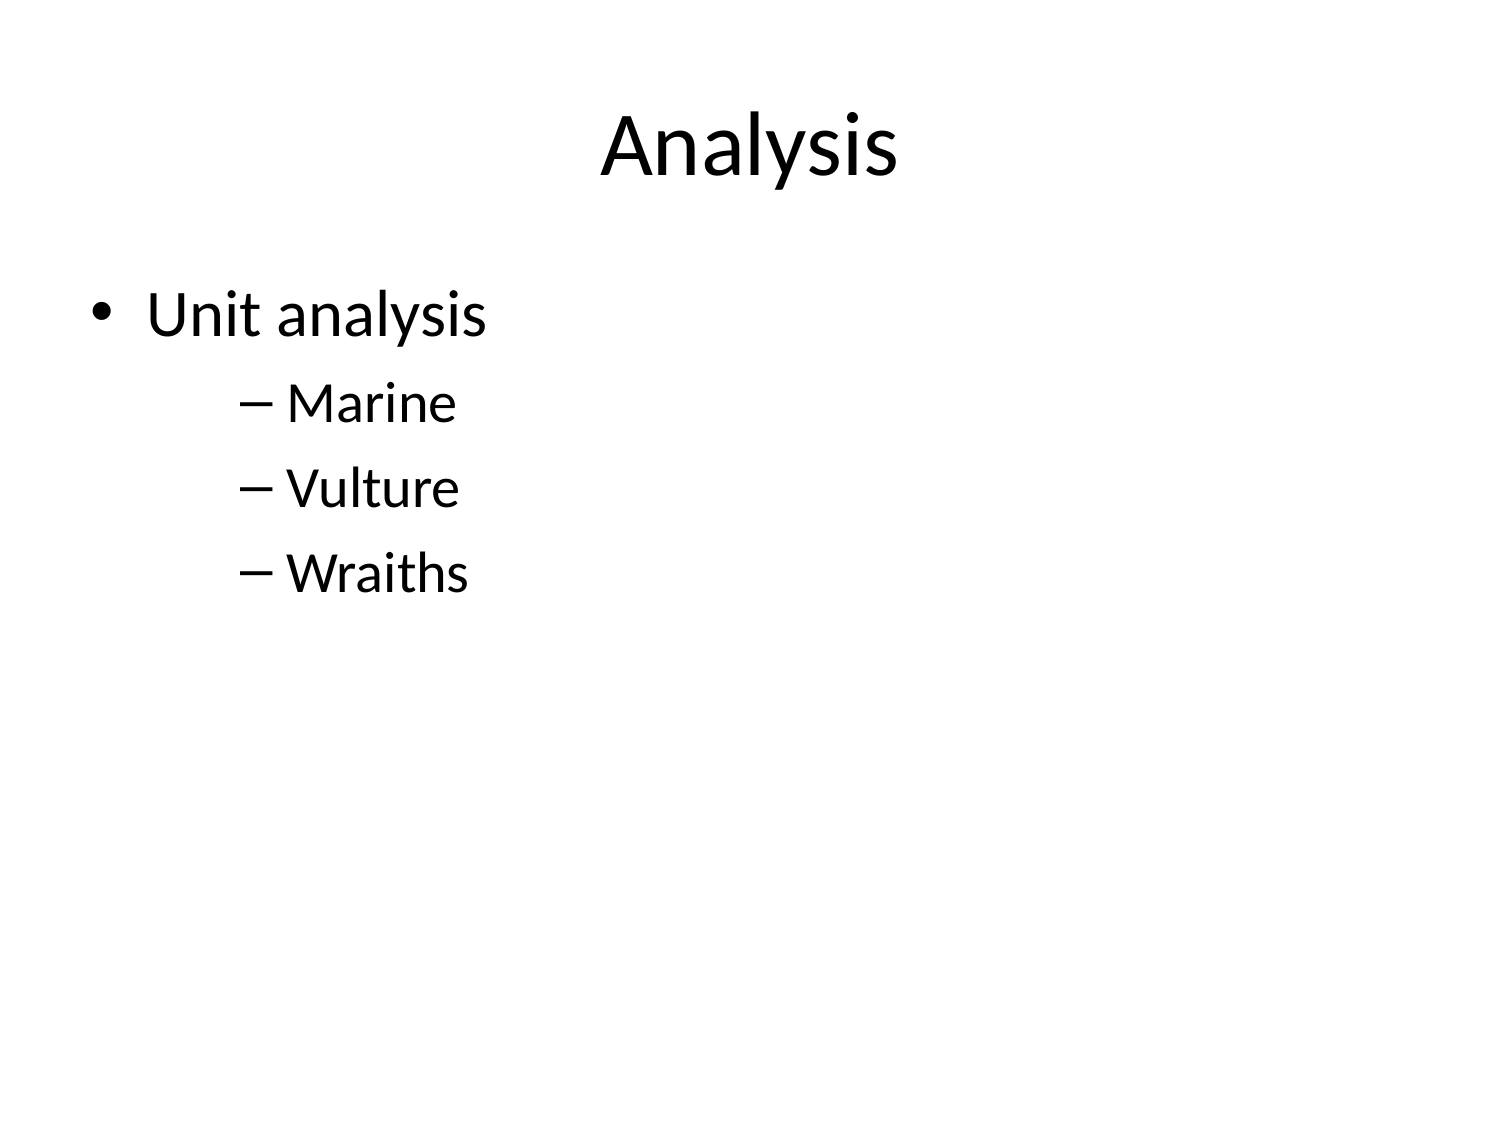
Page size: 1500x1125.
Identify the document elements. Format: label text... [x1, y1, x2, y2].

title Analysis [75, 45, 1426, 233]
list Unit analysis Marine Vulture Wraiths [75, 262, 1426, 1005]
